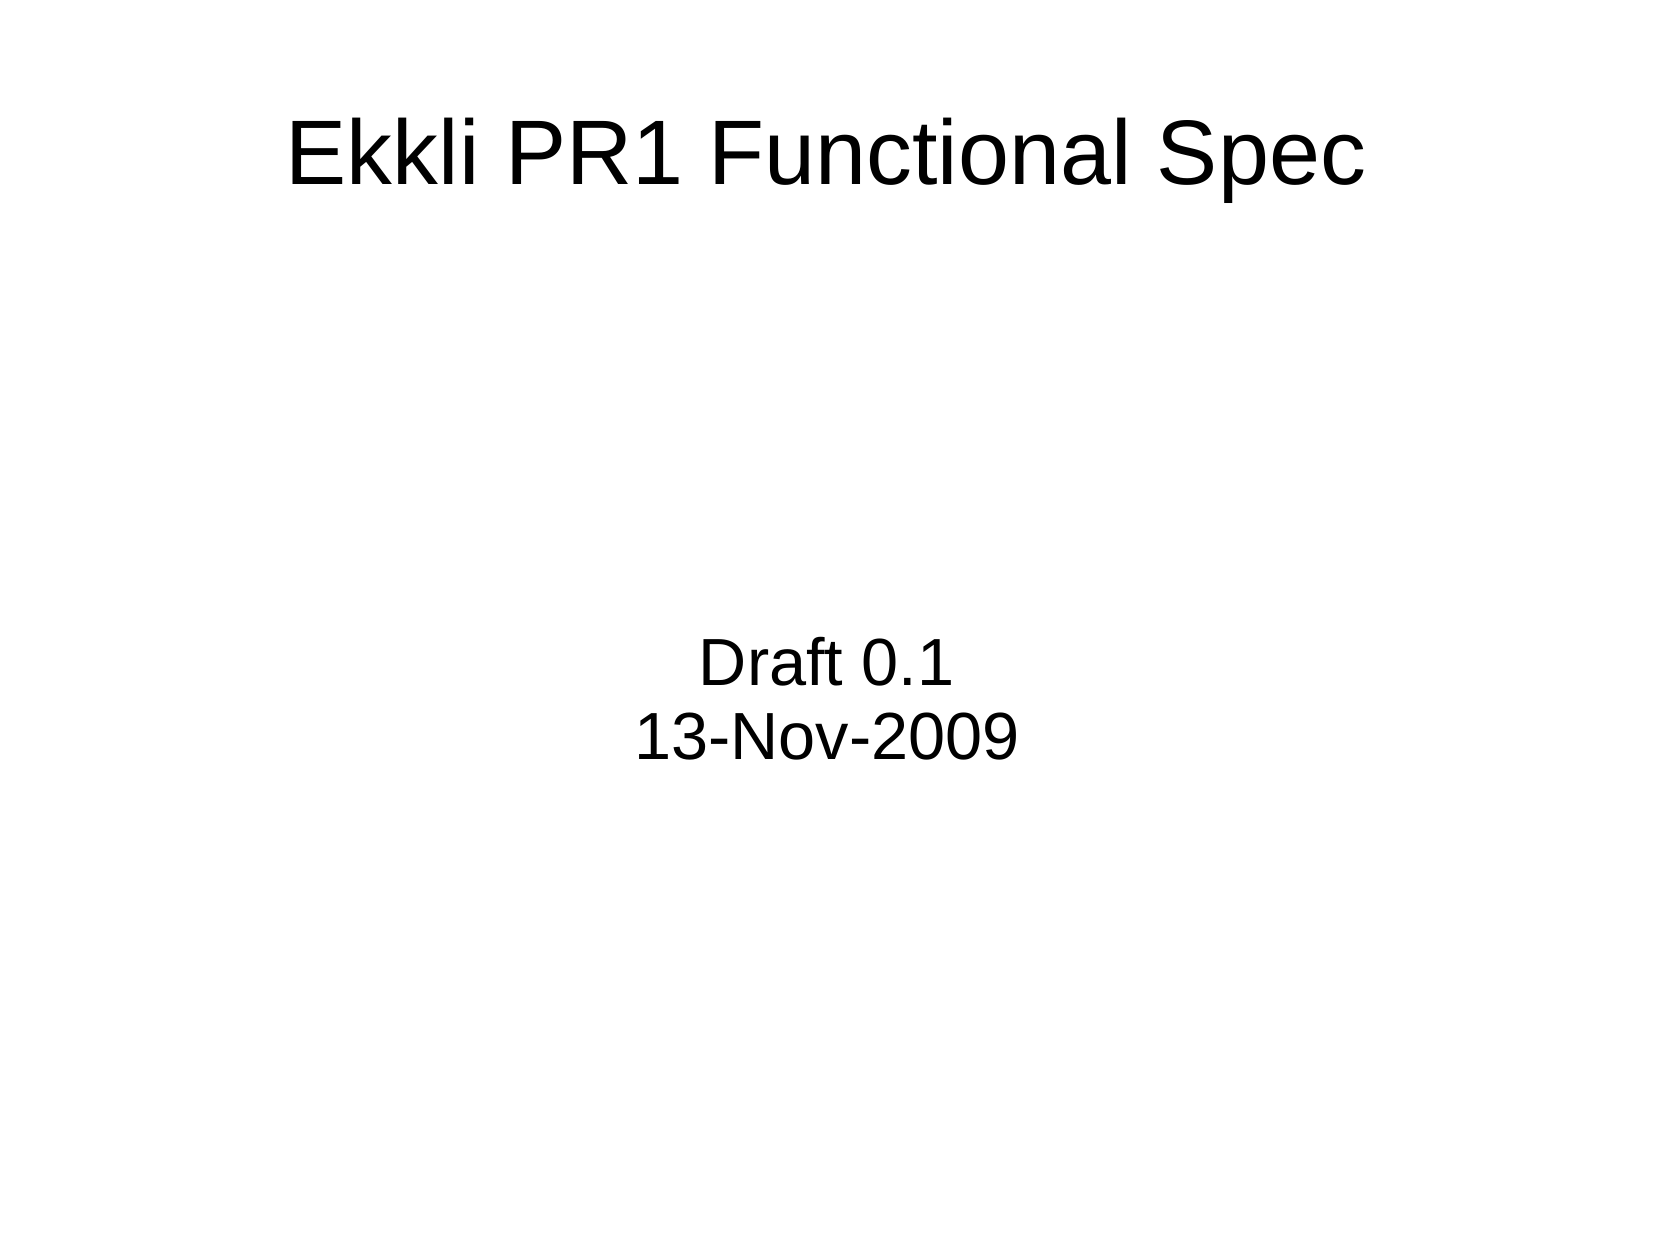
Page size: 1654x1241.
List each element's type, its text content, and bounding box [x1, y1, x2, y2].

title Ekkli PR1 Functional Spec [82, 49, 1571, 257]
subtitle Draft 0.1 13-Nov-2009 [82, 297, 1571, 1102]
